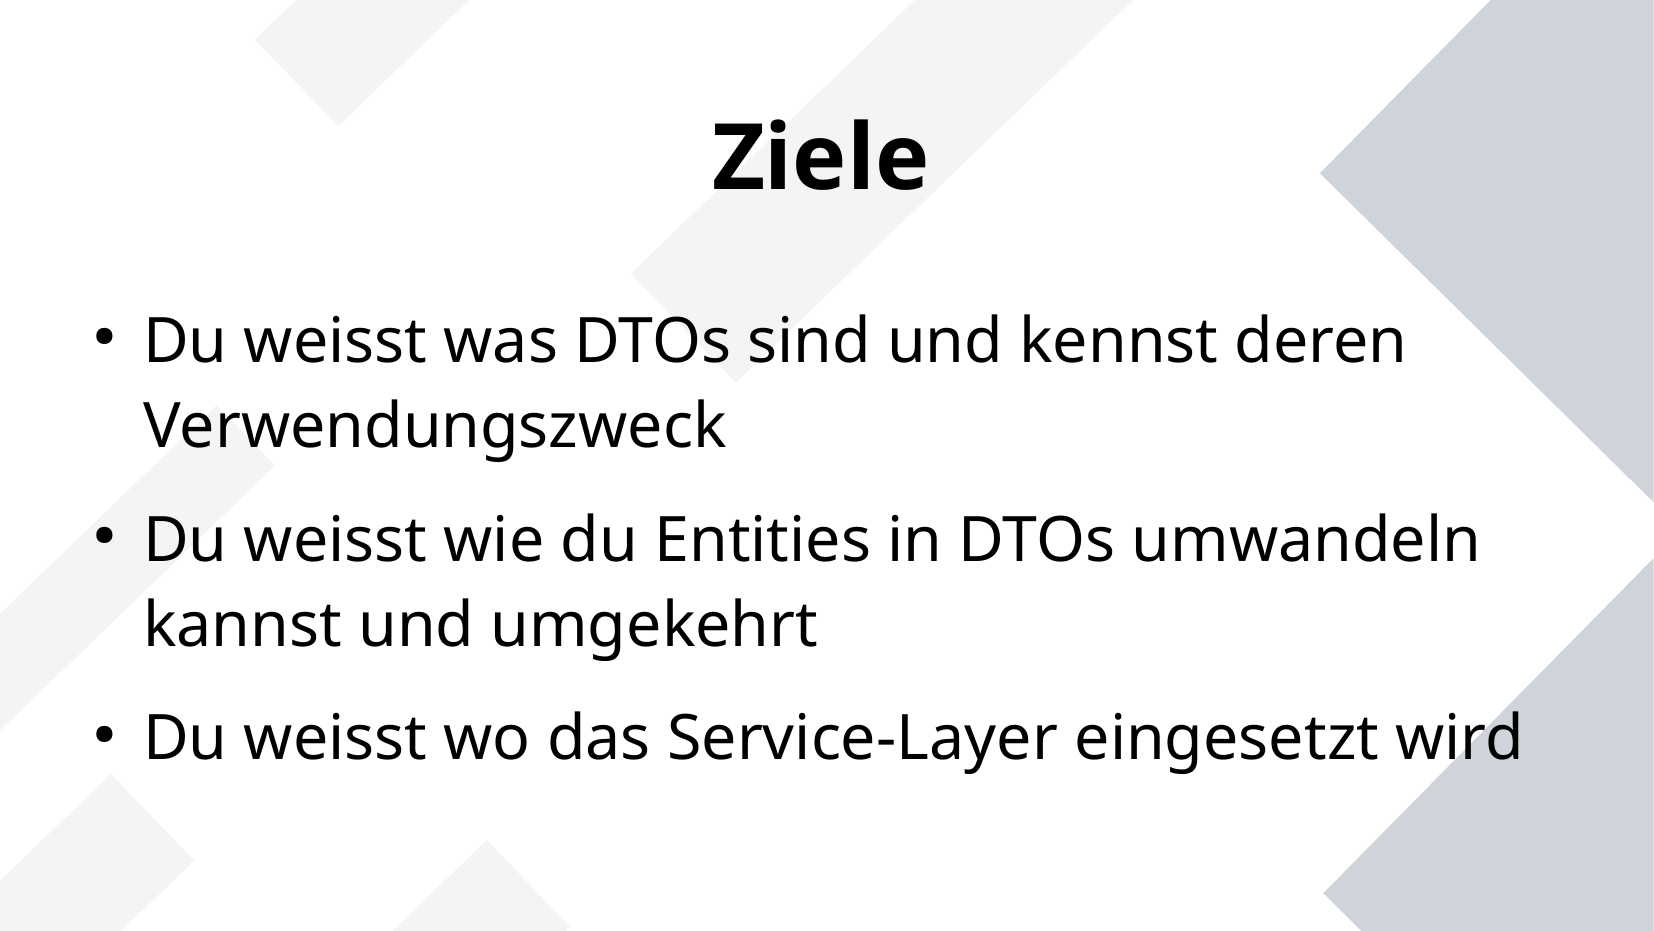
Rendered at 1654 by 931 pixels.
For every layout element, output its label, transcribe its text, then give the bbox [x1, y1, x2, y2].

list Du weisst was DTOs sind und kennst deren Verwendungszweck Du weisst wie du Entities in DTOs umwandeln kannst und umgekehrt Du weisst wo das Service-Layer eingesetzt wird [76, 295, 1565, 835]
title Ziele [76, 76, 1565, 233]
